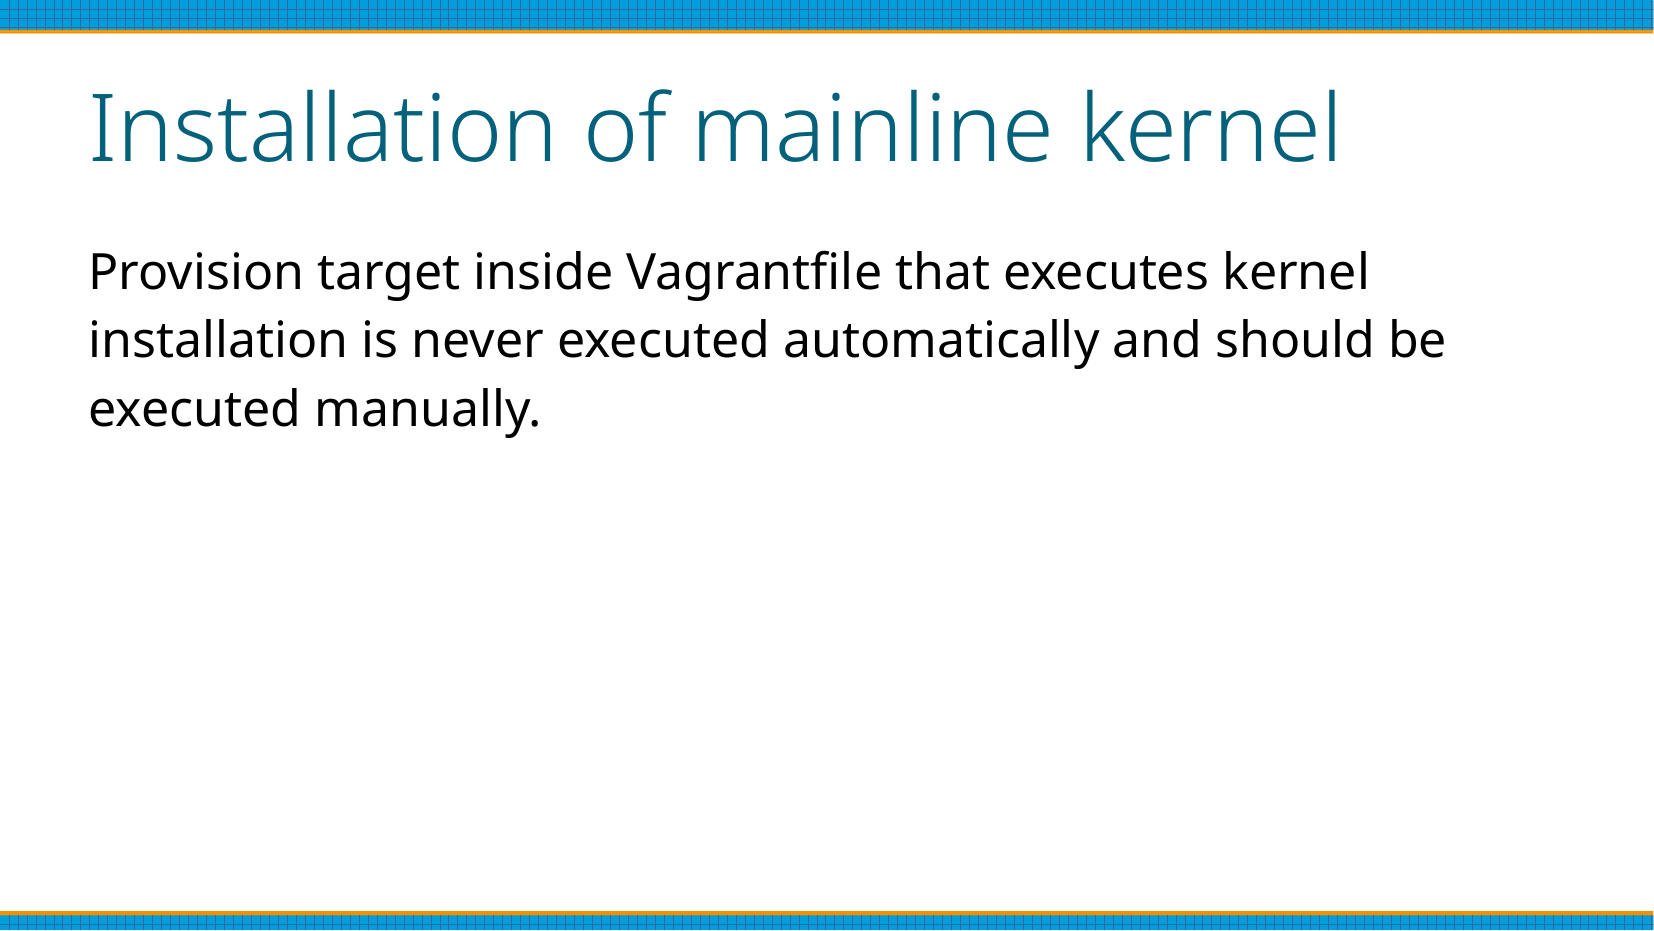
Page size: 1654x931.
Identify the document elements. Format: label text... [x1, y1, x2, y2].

list Provision target inside Vagrantfile that executes kernel installation is never executed automatically and should be executed manually. [88, 236, 1565, 901]
title Installation of mainline kernel [88, 44, 1565, 207]
